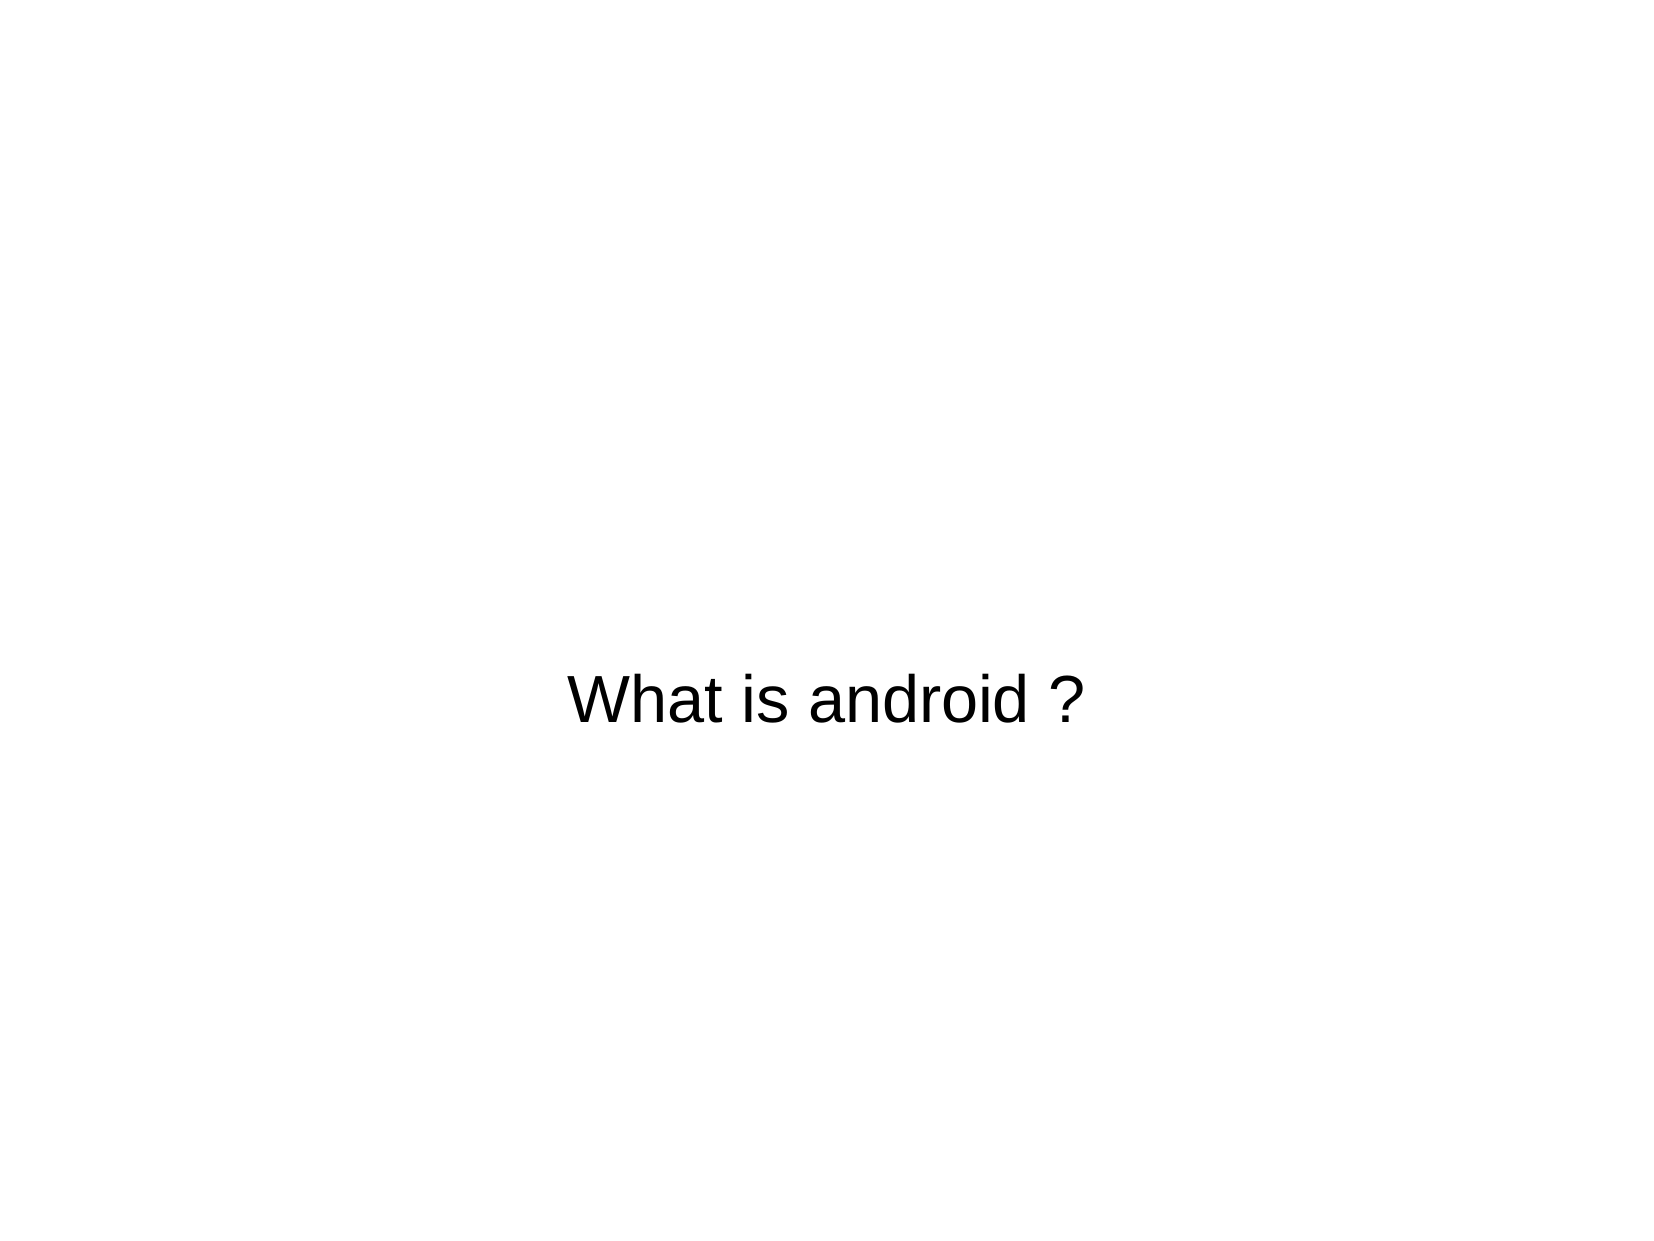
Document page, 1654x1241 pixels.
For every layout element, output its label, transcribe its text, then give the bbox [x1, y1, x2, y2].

subtitle What is android ? [82, 297, 1571, 1102]
